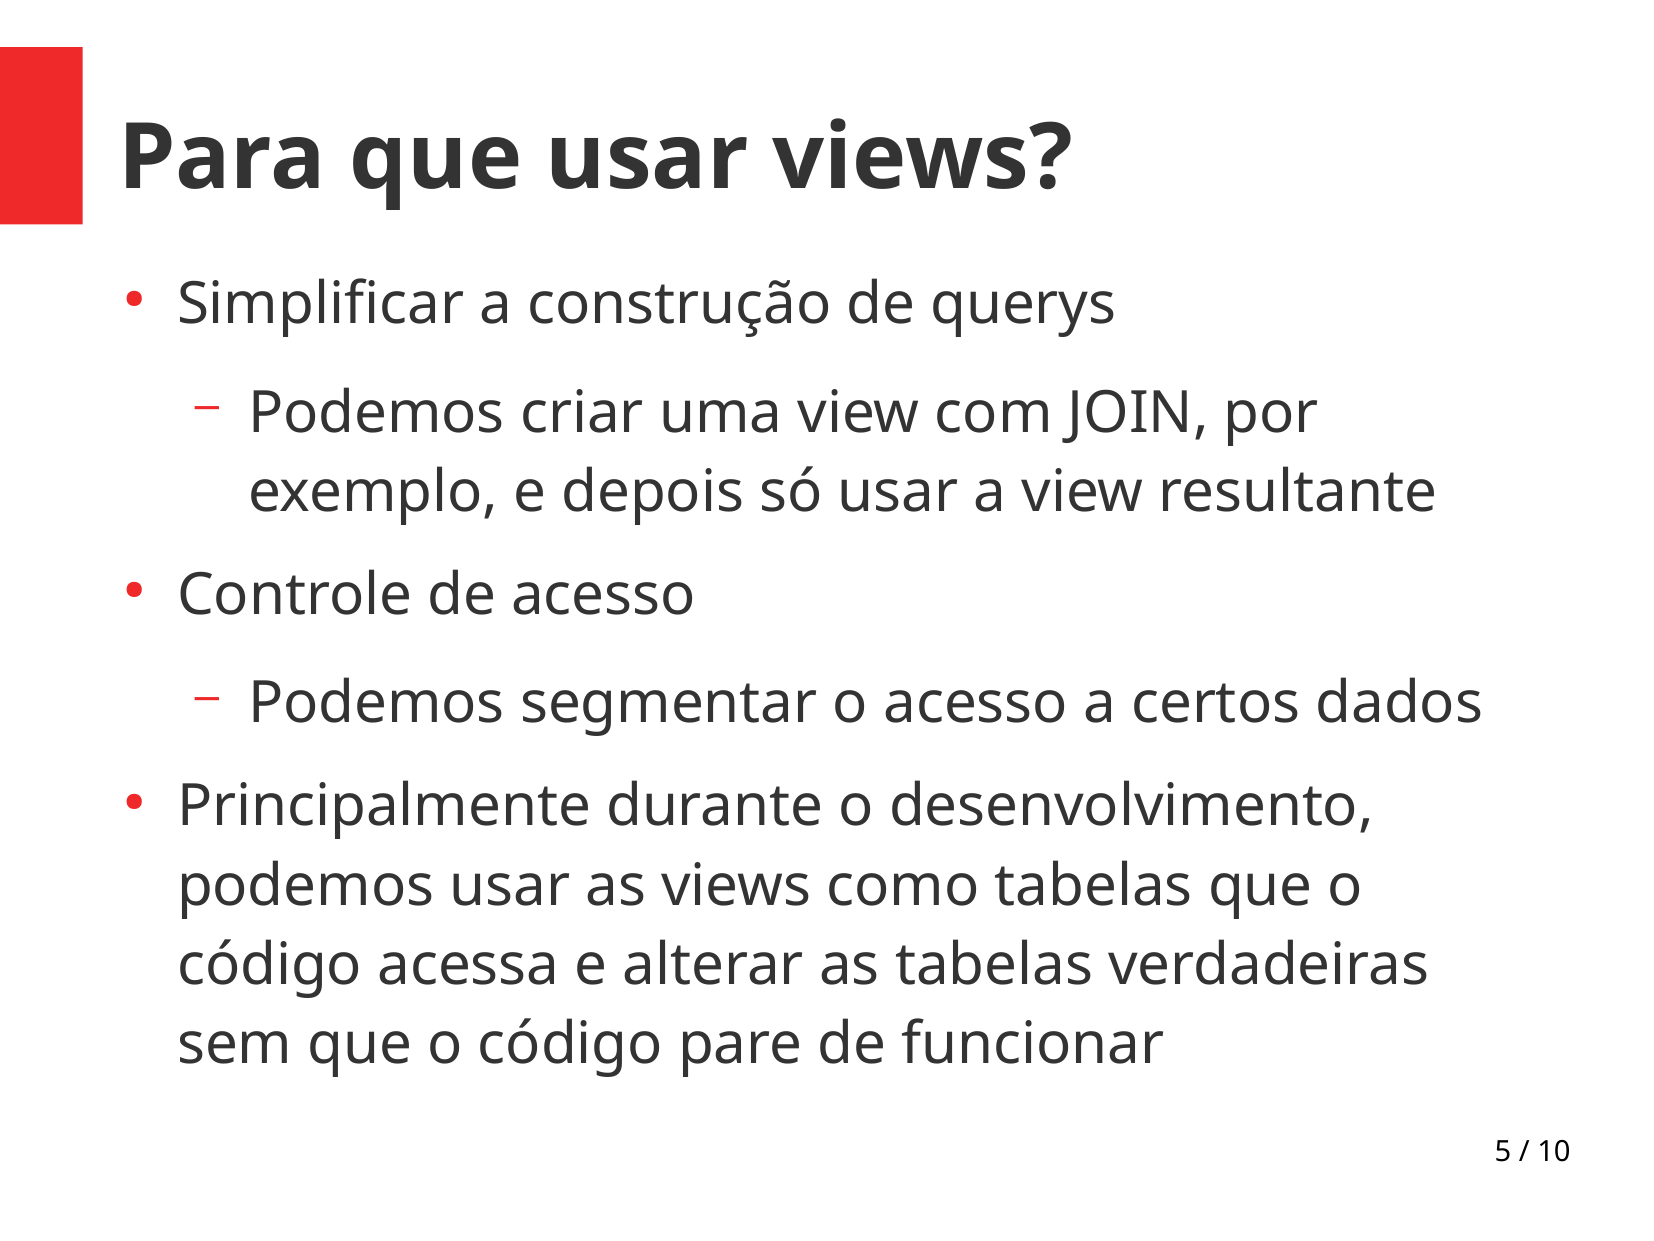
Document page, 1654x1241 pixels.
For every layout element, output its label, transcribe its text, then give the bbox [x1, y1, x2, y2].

title Para que usar views? [118, 49, 1571, 257]
list Simplificar a construção de querys Podemos criar uma view com JOIN, por exemplo, e depois só usar a view resultante Controle de acesso Podemos segmentar o acesso a certos dados Principalmente durante o desenvolvimento, podemos usar as views como tabelas que o código acessa e alterar as tabelas verdadeiras sem que o código pare de funcionar [106, 261, 1524, 981]
